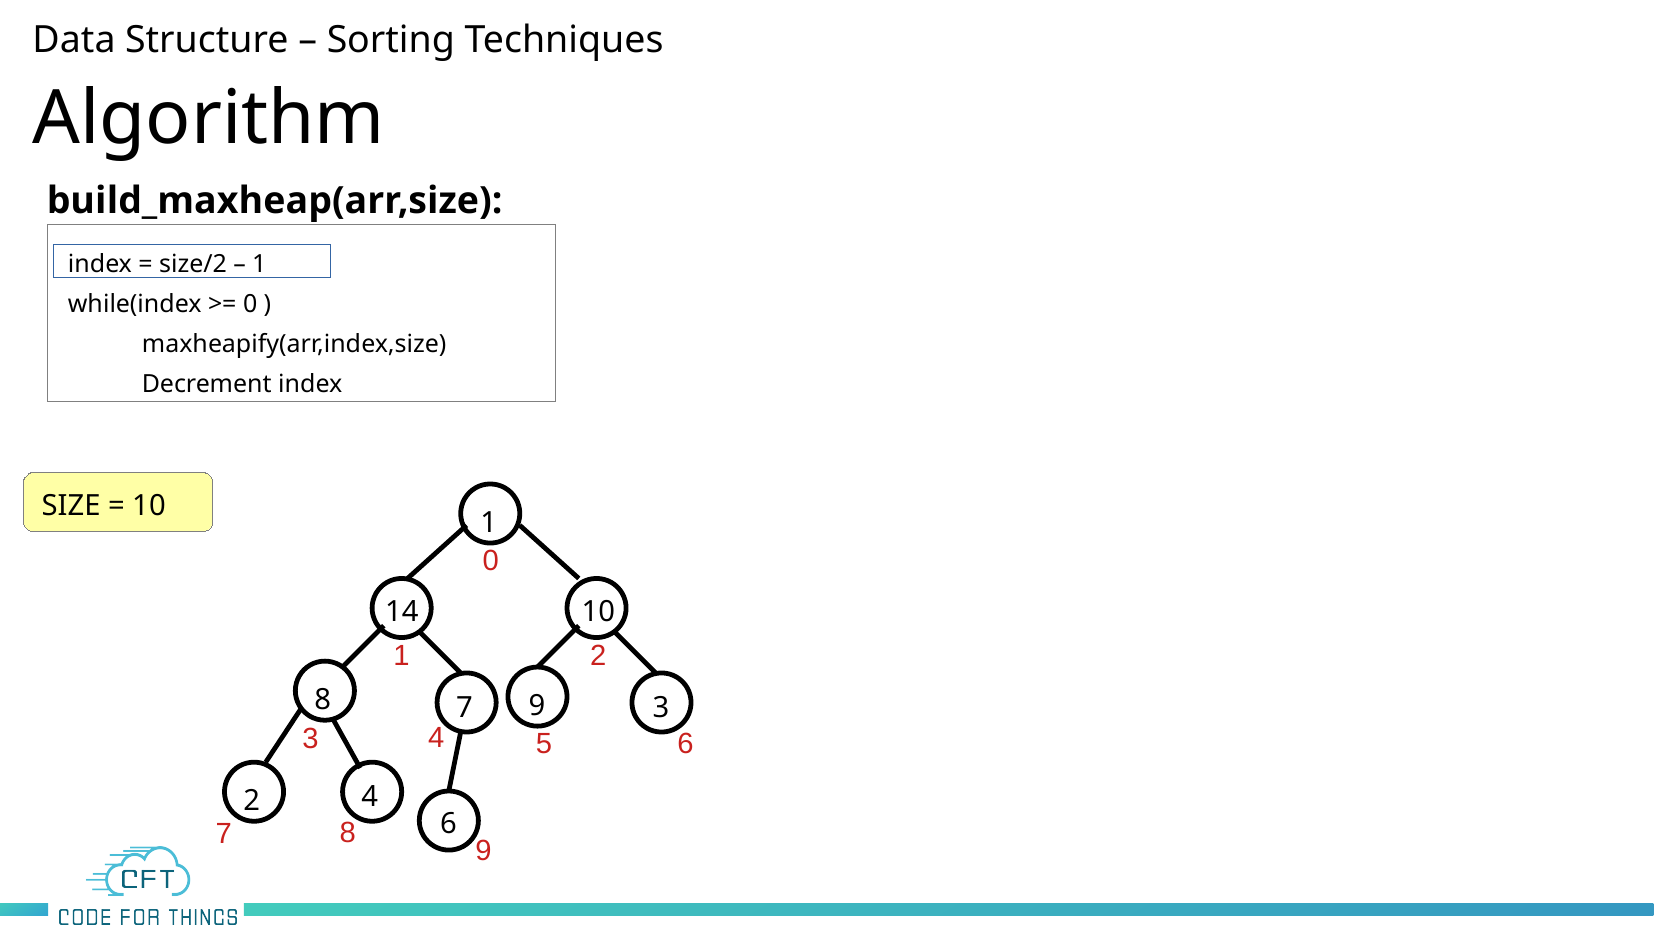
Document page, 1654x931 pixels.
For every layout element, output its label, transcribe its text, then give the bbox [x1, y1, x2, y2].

text_box [277, 773, 284, 811]
text_box [295, 676, 299, 705]
text_box [395, 773, 402, 811]
text_box [342, 778, 346, 806]
text_box 4 [346, 768, 395, 818]
text_box 2 [575, 631, 622, 680]
text_box [474, 805, 479, 837]
text_box [371, 818, 386, 822]
text_box [515, 667, 560, 677]
text_box [562, 680, 568, 714]
text_box [419, 803, 425, 838]
text_box [362, 762, 390, 768]
text_box 1 [458, 493, 525, 544]
text_box [460, 728, 482, 733]
text_box [468, 483, 512, 493]
text_box [437, 687, 441, 713]
text_box [582, 578, 611, 582]
text_box [348, 672, 355, 710]
text_box 7 [200, 809, 247, 857]
text_box 0 [467, 536, 514, 585]
text_box 6 [425, 795, 474, 845]
text_box [23, 472, 213, 532]
picture [59, 846, 237, 925]
text_box 5 [521, 719, 567, 768]
text_box [450, 672, 484, 678]
text_box index = size/2 – 1 while(index >= 0 ) maxheapify(arr,index,size) Decrement index [53, 238, 508, 402]
text_box 3 [287, 714, 293, 724]
text_box 3 [637, 678, 686, 728]
text_box 10 [566, 582, 634, 632]
title Data Structure – Sorting Techniques Algorithm [32, 12, 1184, 166]
text_box [232, 762, 276, 772]
text_box 4 [413, 713, 460, 762]
text_box build_maxheap(arr,size): [32, 165, 650, 225]
text_box [631, 686, 637, 719]
text_box [646, 728, 662, 733]
text_box [645, 672, 678, 678]
text_box 9 [460, 826, 507, 875]
text_box 7 [441, 678, 490, 728]
text_box [432, 845, 466, 851]
text_box [686, 686, 692, 719]
text_box 14 [370, 582, 438, 632]
text_box SIZE = 10 [26, 476, 207, 526]
text_box [507, 680, 513, 714]
text_box 2 [228, 772, 277, 822]
text_box [387, 578, 416, 582]
text_box [433, 791, 464, 795]
text_box 3 [287, 714, 334, 763]
text_box [224, 777, 228, 806]
text_box [490, 684, 497, 721]
text_box 9 [513, 677, 562, 727]
text_box 1 [378, 631, 425, 680]
text_box 8 [299, 671, 348, 721]
text_box [47, 224, 556, 402]
text_box 6 [662, 719, 709, 768]
text_box [302, 661, 347, 671]
text_box 8 [324, 808, 371, 857]
